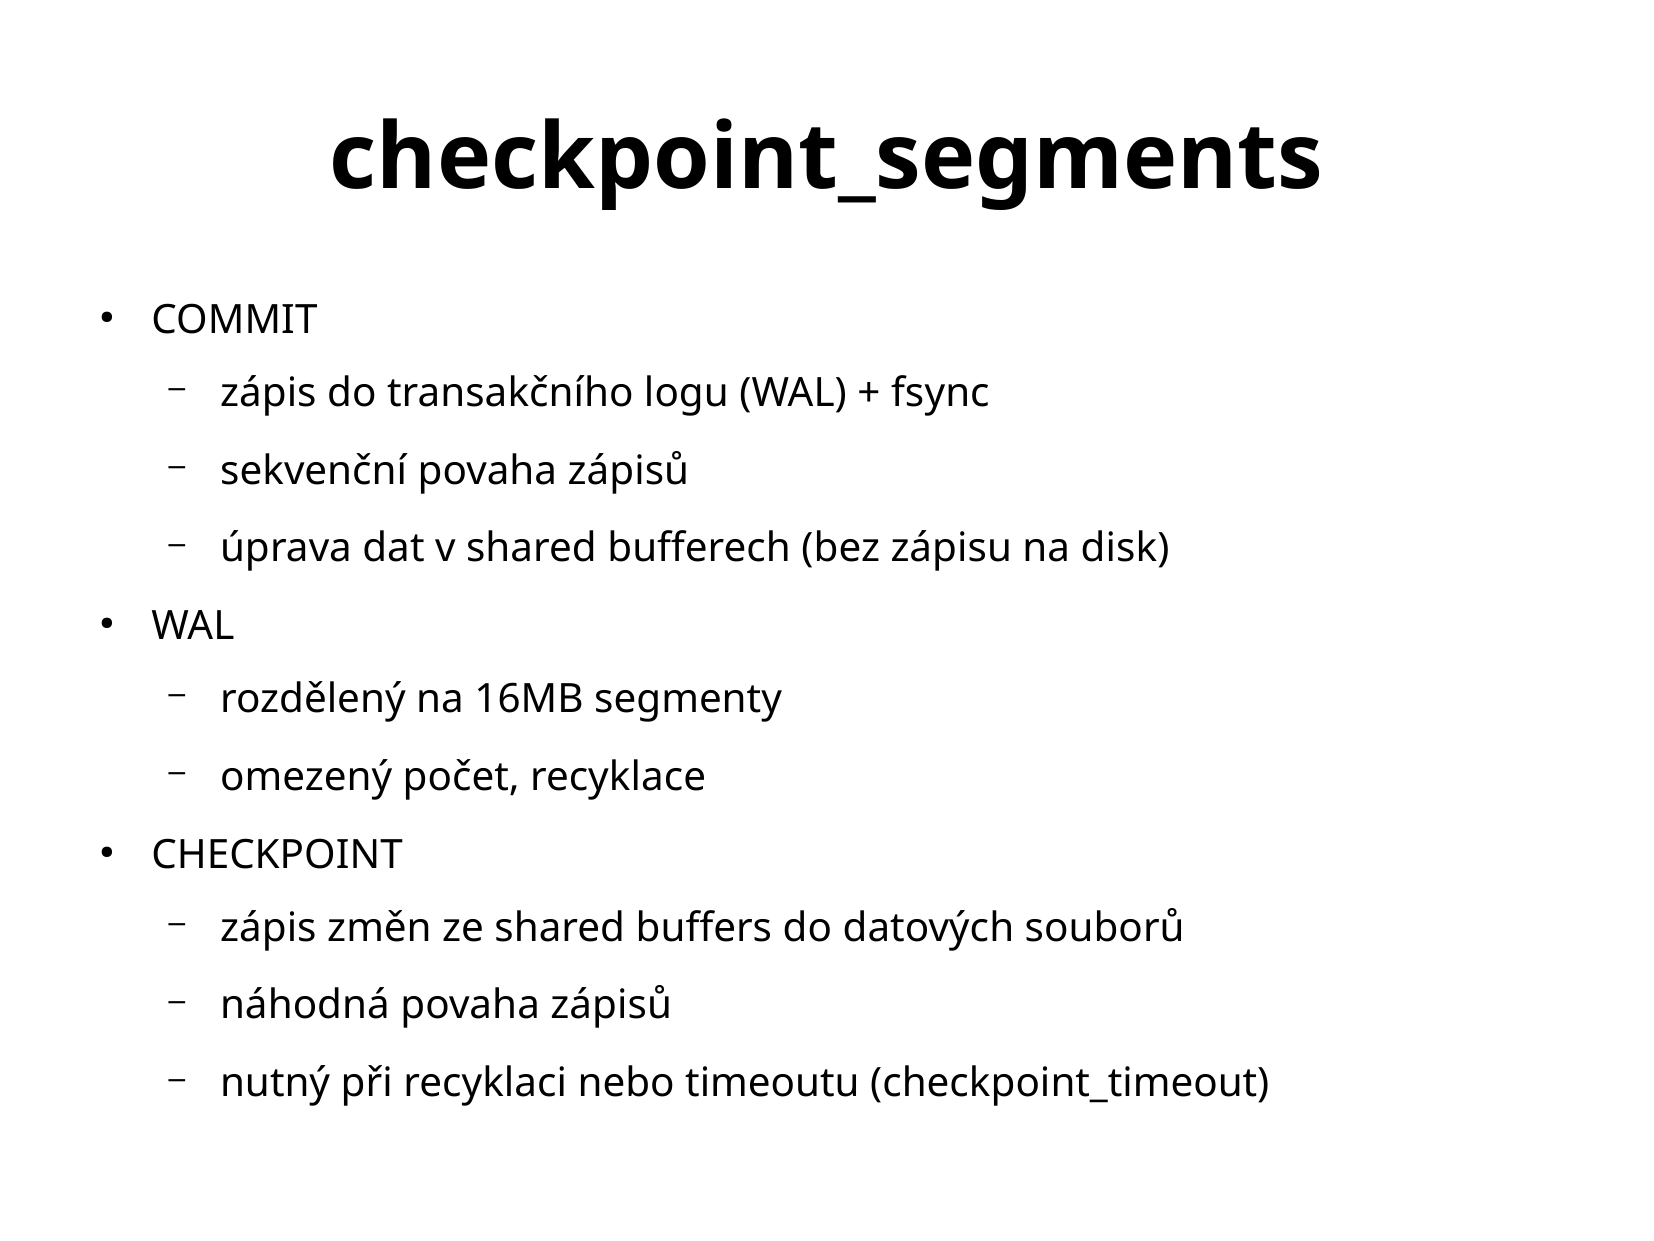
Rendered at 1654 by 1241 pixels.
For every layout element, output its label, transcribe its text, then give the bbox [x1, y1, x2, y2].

title checkpoint_segments [82, 49, 1571, 257]
list COMMIT zápis do transakčního logu (WAL) + fsync sekvenční povaha zápisů úprava dat v shared bufferech (bez zápisu na disk) WAL rozdělený na 16MB segmenty omezený počet, recyklace CHECKPOINT zápis změn ze shared buffers do datových souborů náhodná povaha zápisů nutný při recyklaci nebo timeoutu (checkpoint_timeout) [82, 290, 1538, 1111]
